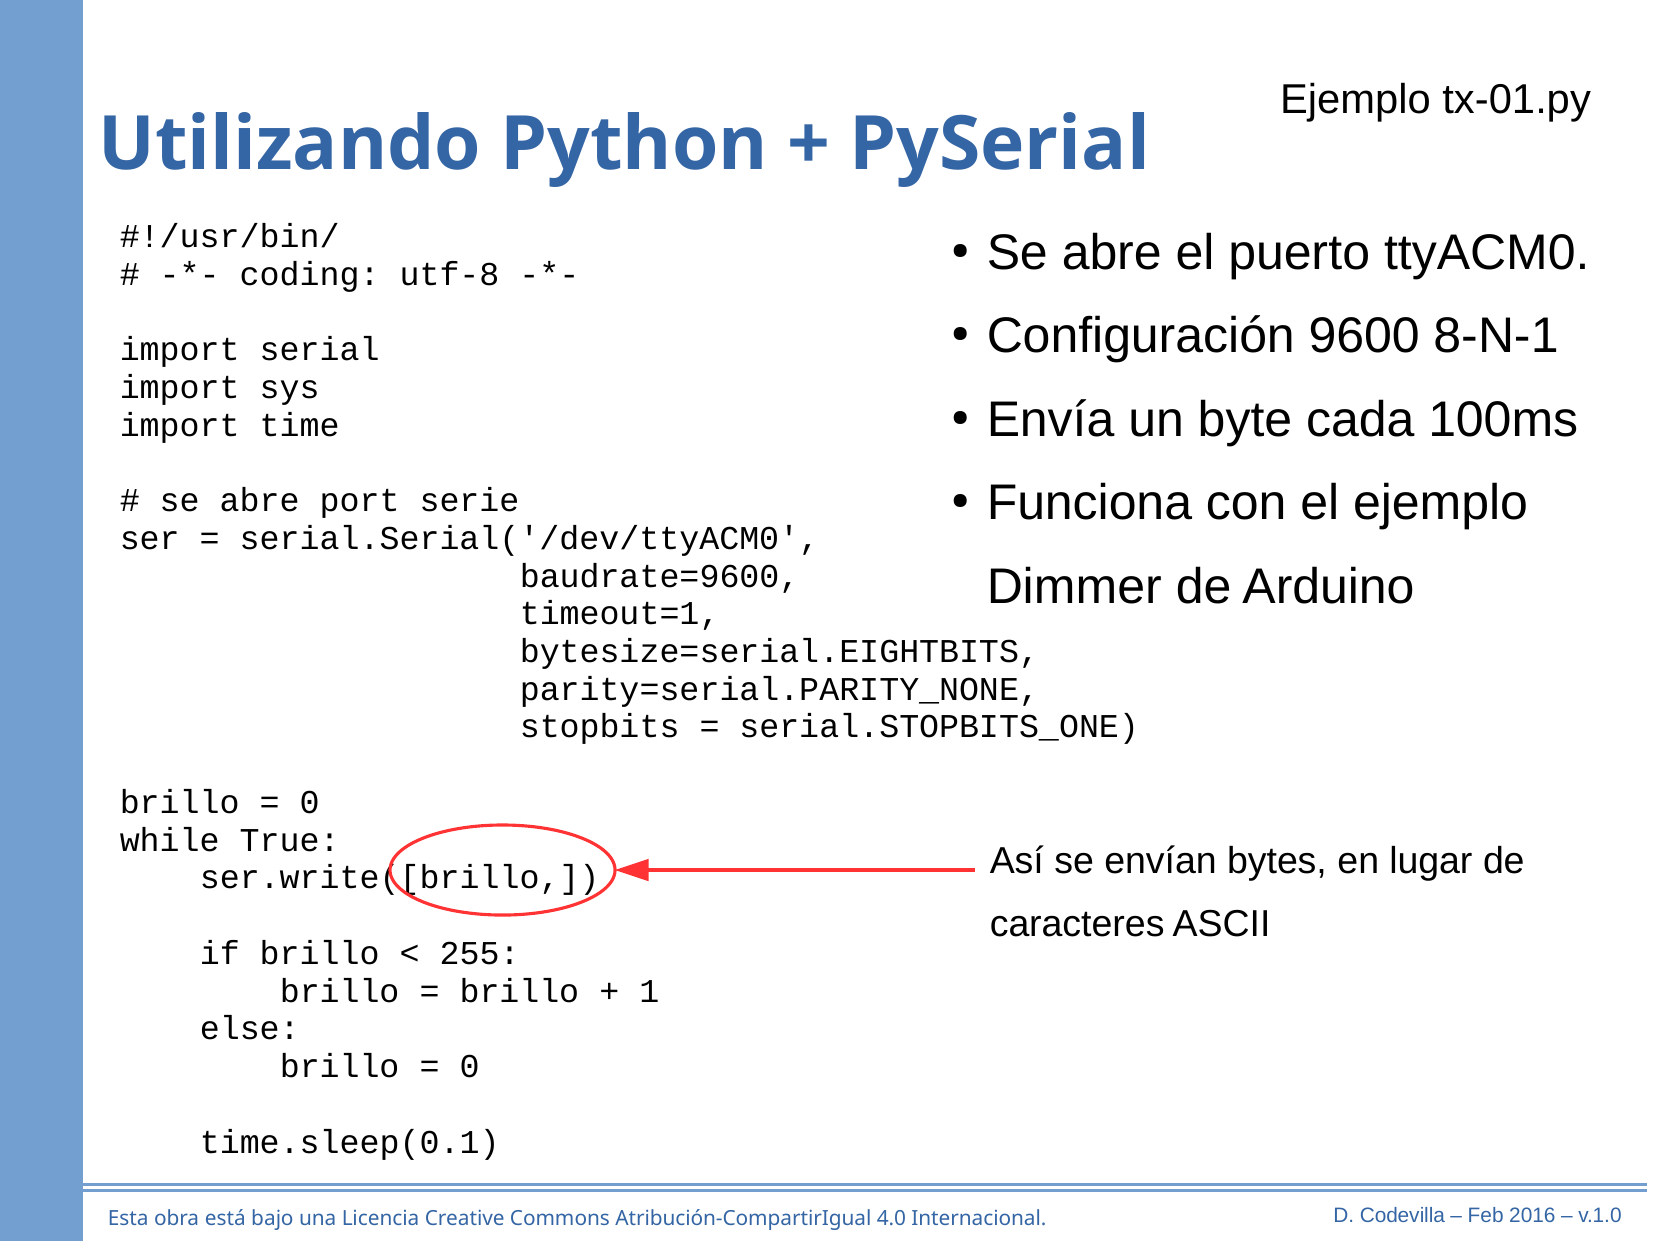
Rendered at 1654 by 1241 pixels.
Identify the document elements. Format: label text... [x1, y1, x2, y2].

text_box Ejemplo tx-01.py [1230, 45, 1621, 107]
text_box #!/usr/bin/ # -*- coding: utf-8 -*- import serial import sys import time # se abre port serie ser = serial.Serial('/dev/ttyACM0', baudrate=9600, timeout=1, bytesize=serial.EIGHTBITS, parity=serial.PARITY_NONE, stopbits = serial.STOPBITS_ONE) brillo = 0 while True: ser.write([brillo,]) if brillo < 255: brillo = brillo + 1 else: brillo = 0 time.sleep(0.1) [392, 827, 613, 913]
text_box Utilizando Python + PySerial [83, 30, 1641, 134]
text_box Así se envían bytes, en lugar de caracteres ASCII [975, 811, 1621, 931]
text_box #!/usr/bin/ # -*- coding: utf-8 -*- import serial import sys import time # se abre port serie ser = serial.Serial('/dev/ttyACM0', baudrate=9600, timeout=1, bytesize=serial.EIGHTBITS, parity=serial.PARITY_NONE, stopbits = serial.STOPBITS_ONE) brillo = 0 while True: ser.write([brillo,]) if brillo < 255: brillo = brillo + 1 else: brillo = 0 time.sleep(0.1) [105, 212, 1321, 1186]
text_box Se abre el puerto ttyACM0. Configuración 9600 8-N-1 Envía un byte cada 100ms Funciona con el ejemplo Dimmer de Arduino [936, 188, 1642, 598]
